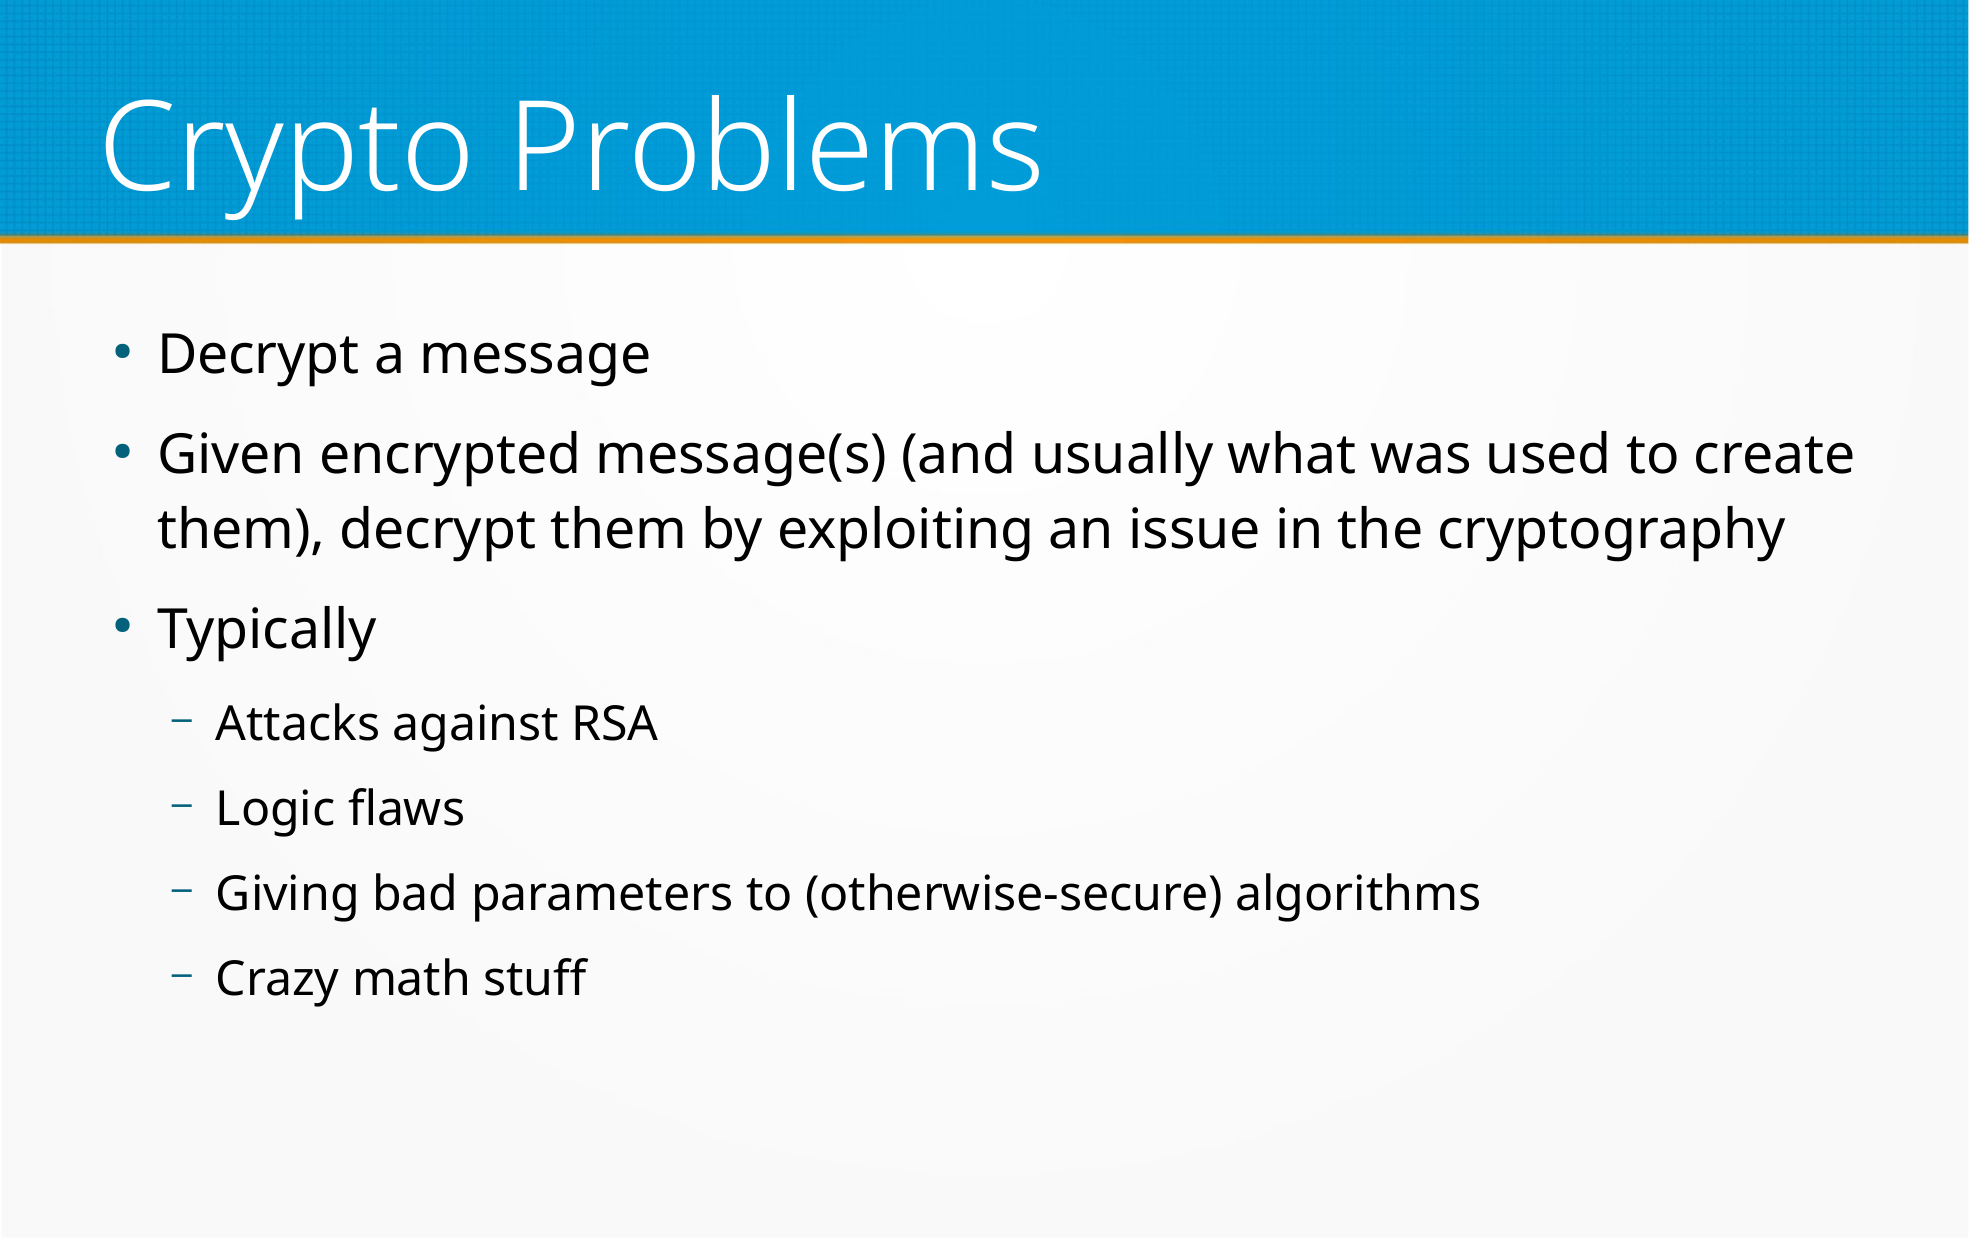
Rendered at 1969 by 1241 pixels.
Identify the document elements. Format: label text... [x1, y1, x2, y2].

picture [0, 233, 1969, 1241]
list Decrypt a message Given encrypted message(s) (and usually what was used to create them), decrypt them by exploiting an issue in the cryptography Typically Attacks against RSA Logic flaws Giving bad parameters to (otherwise-secure) algorithms Crazy math stuff [98, 315, 1861, 1081]
title Crypto Problems [98, 19, 1870, 227]
